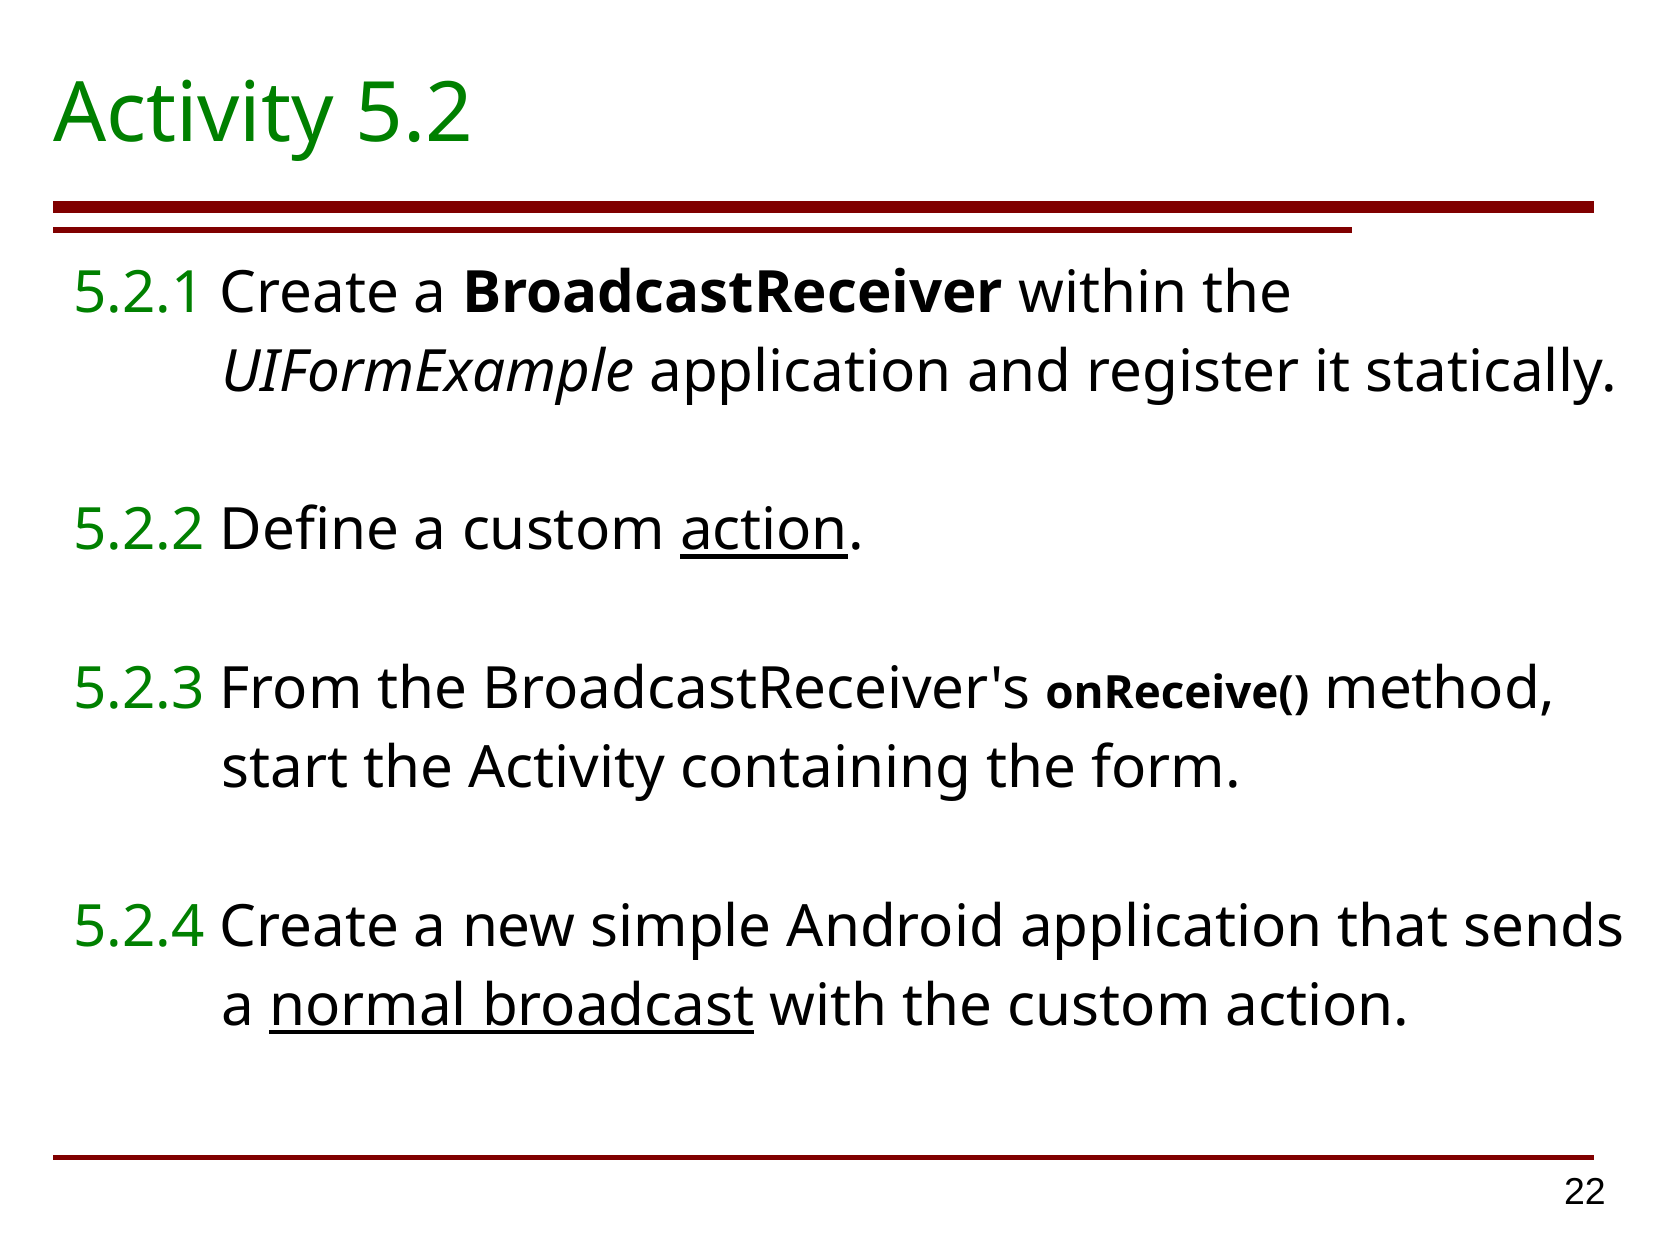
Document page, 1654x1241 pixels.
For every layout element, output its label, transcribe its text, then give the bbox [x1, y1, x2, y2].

subtitle Activity 5.2 [53, 48, 1542, 172]
text_box <número> [35, 1163, 1654, 1221]
text_box 5.2.1 Create a BroadcastReceiver within the UIFormExample application and register it statically. 5.2.2 Define a custom action. 5.2.3 From the BroadcastReceiver's onReceive() method, start the Activity containing the form. 5.2.4 Create a new simple Android application that sends a normal broadcast with the custom action. [59, 242, 1602, 1038]
